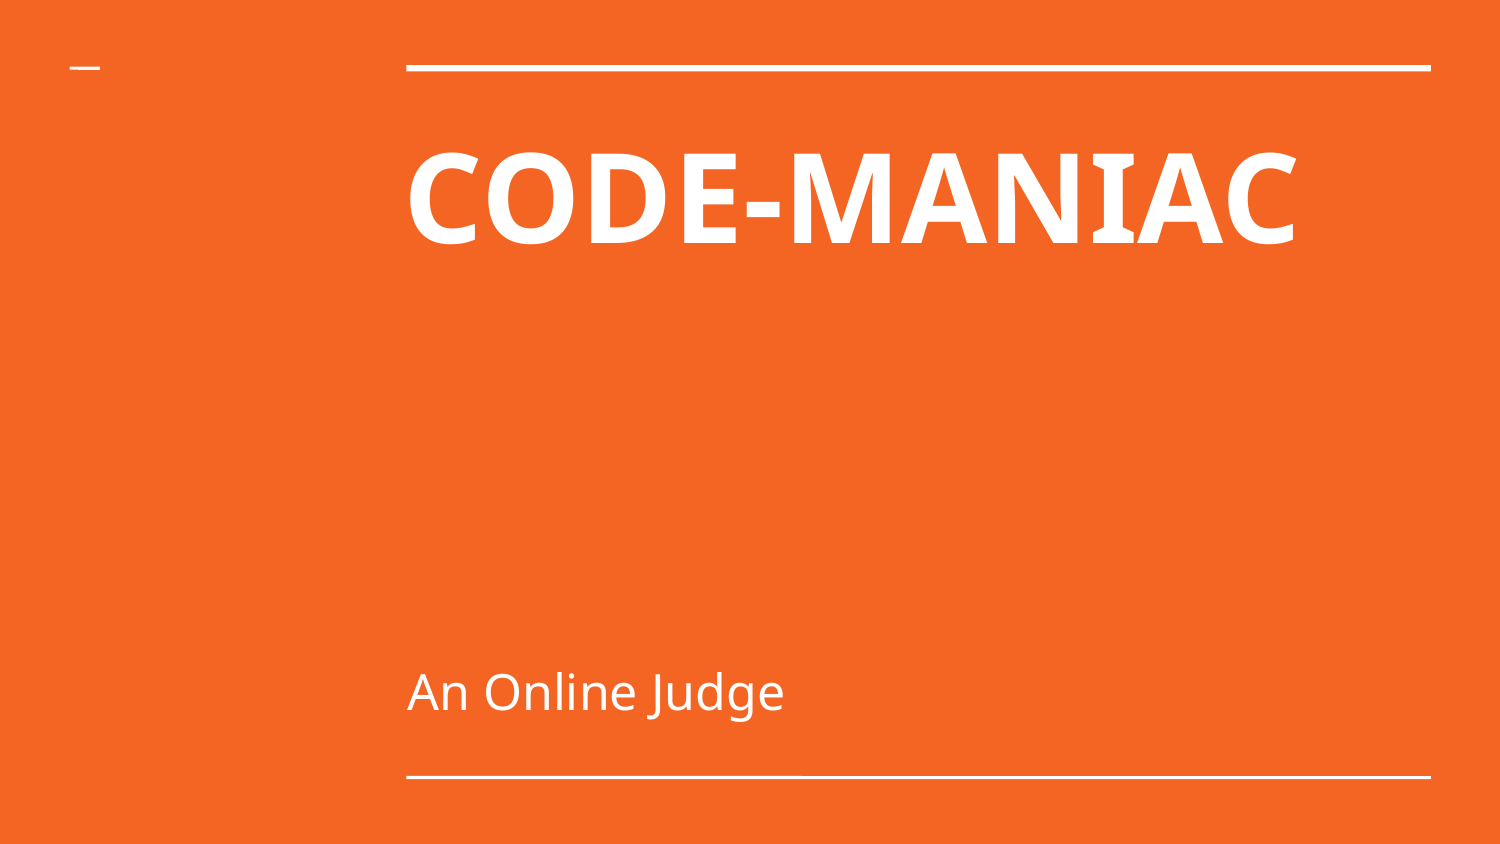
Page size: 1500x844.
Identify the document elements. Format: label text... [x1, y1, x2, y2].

subtitle An Online Judge [392, 531, 1431, 735]
title CODE-MANIAC [389, 103, 1428, 357]
